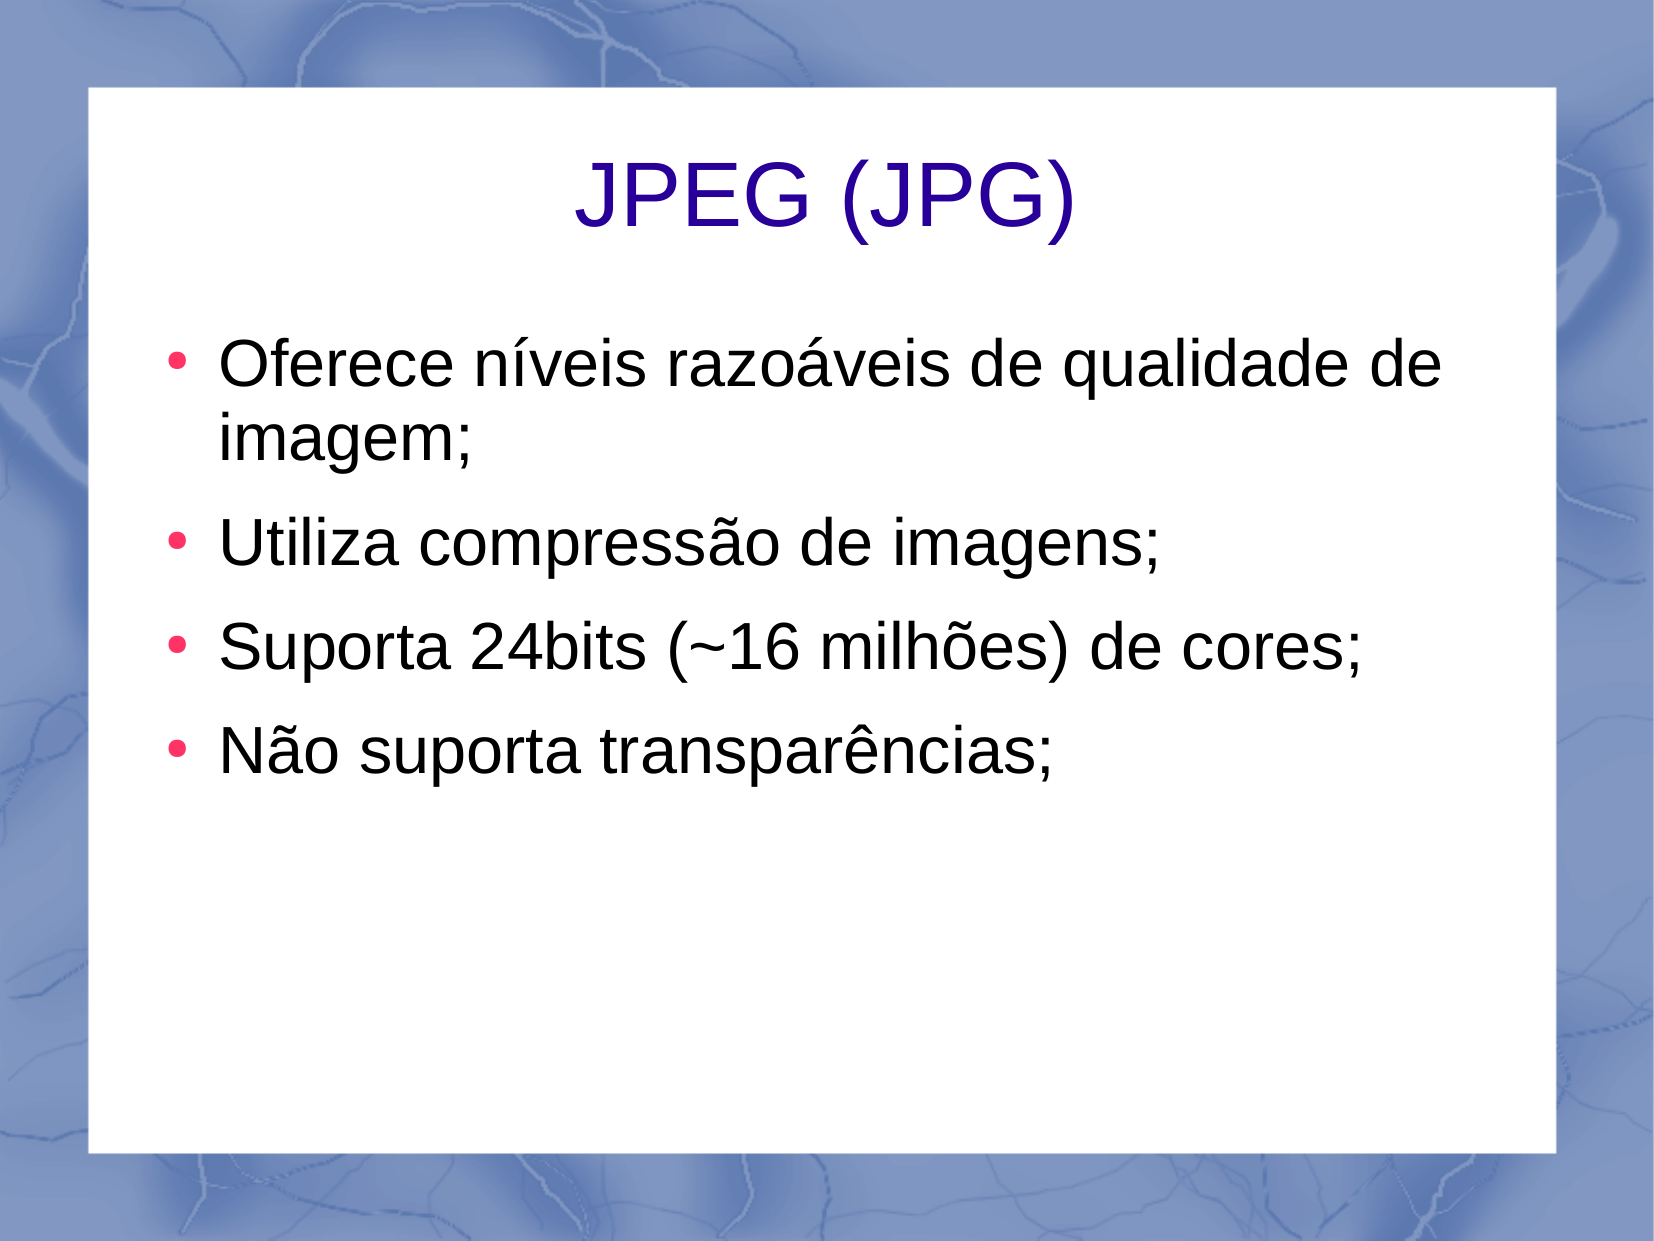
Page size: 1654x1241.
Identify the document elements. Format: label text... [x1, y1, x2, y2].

title JPEG (JPG) [118, 90, 1536, 298]
list Oferece níveis razoáveis de qualidade de imagem; Utiliza compressão de imagens; Suporta 24bits (~16 milhões) de cores; Não suporta transparências; [147, 325, 1506, 1045]
picture [0, 0, 1654, 1241]
